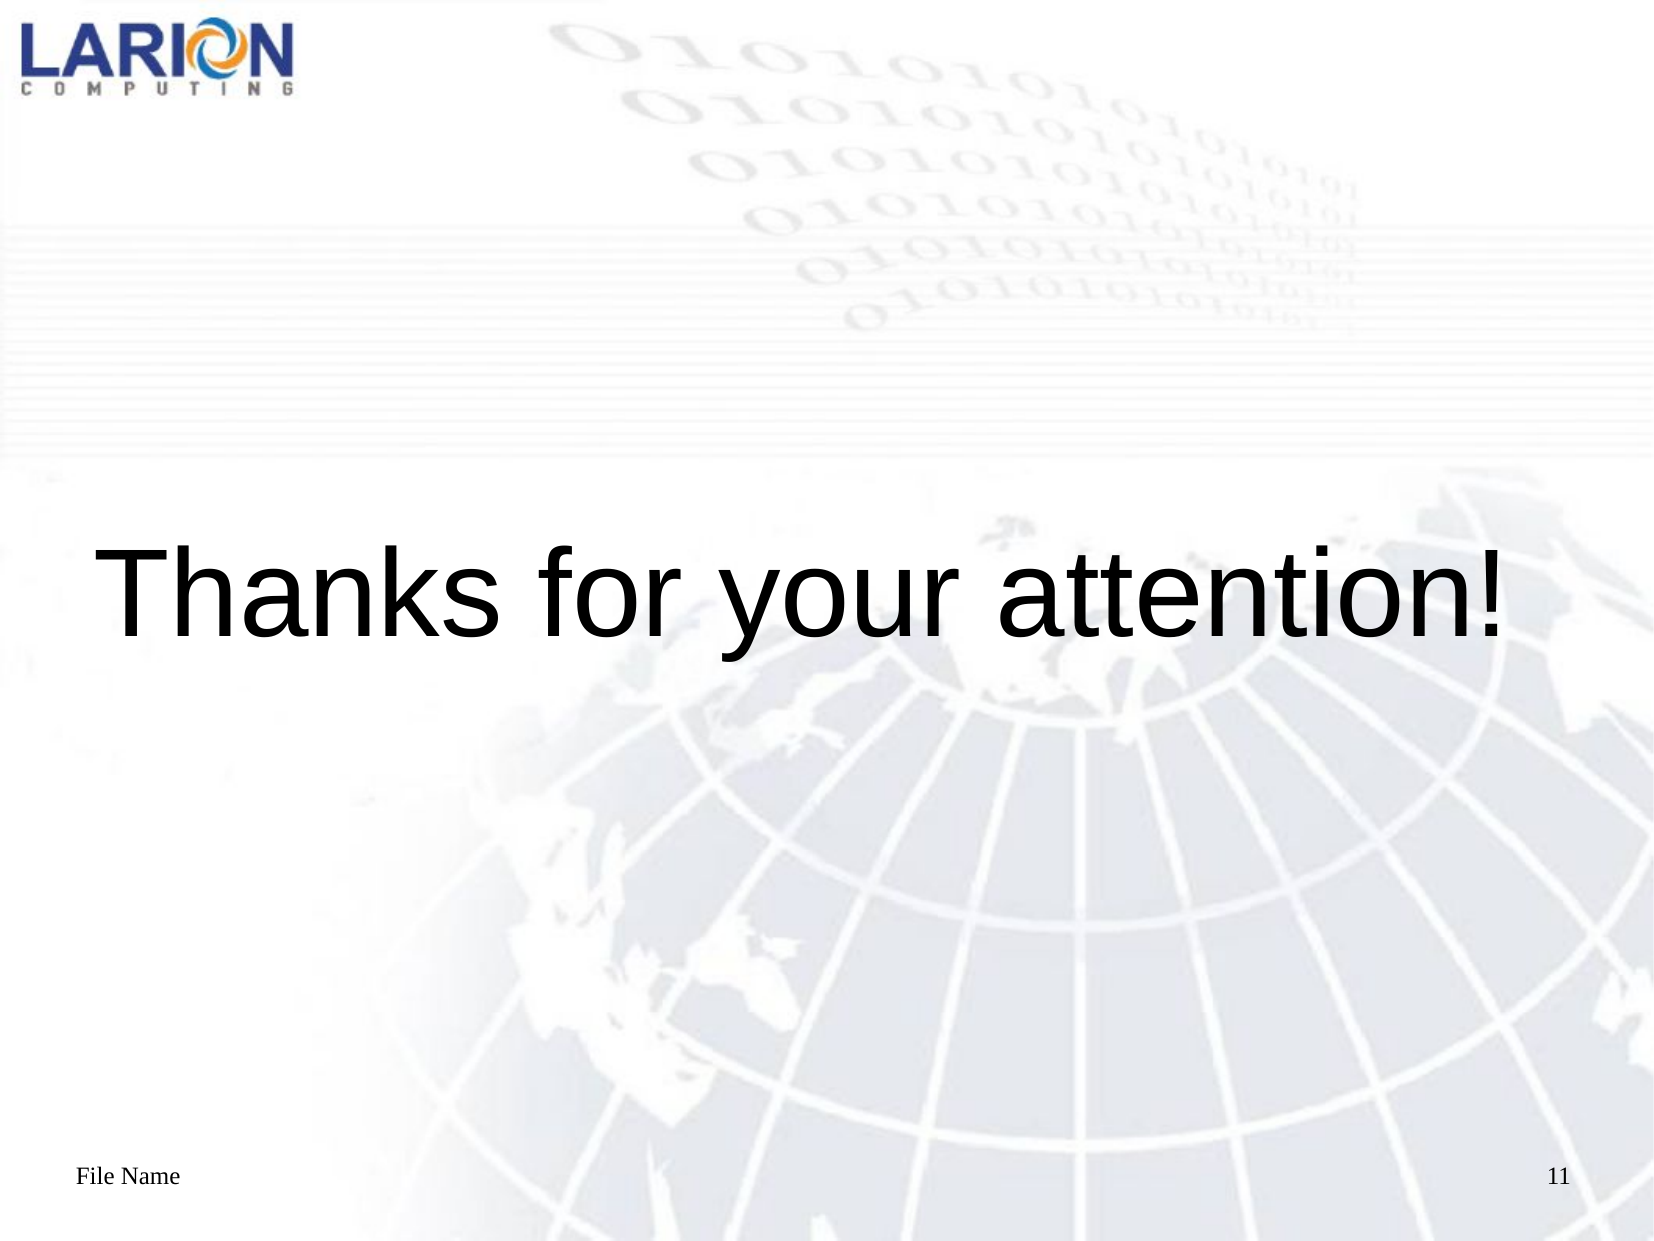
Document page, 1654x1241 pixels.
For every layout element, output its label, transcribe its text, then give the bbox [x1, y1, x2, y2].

picture [0, 0, 1654, 1241]
text_box Thanks for your attention! [78, 515, 1617, 671]
